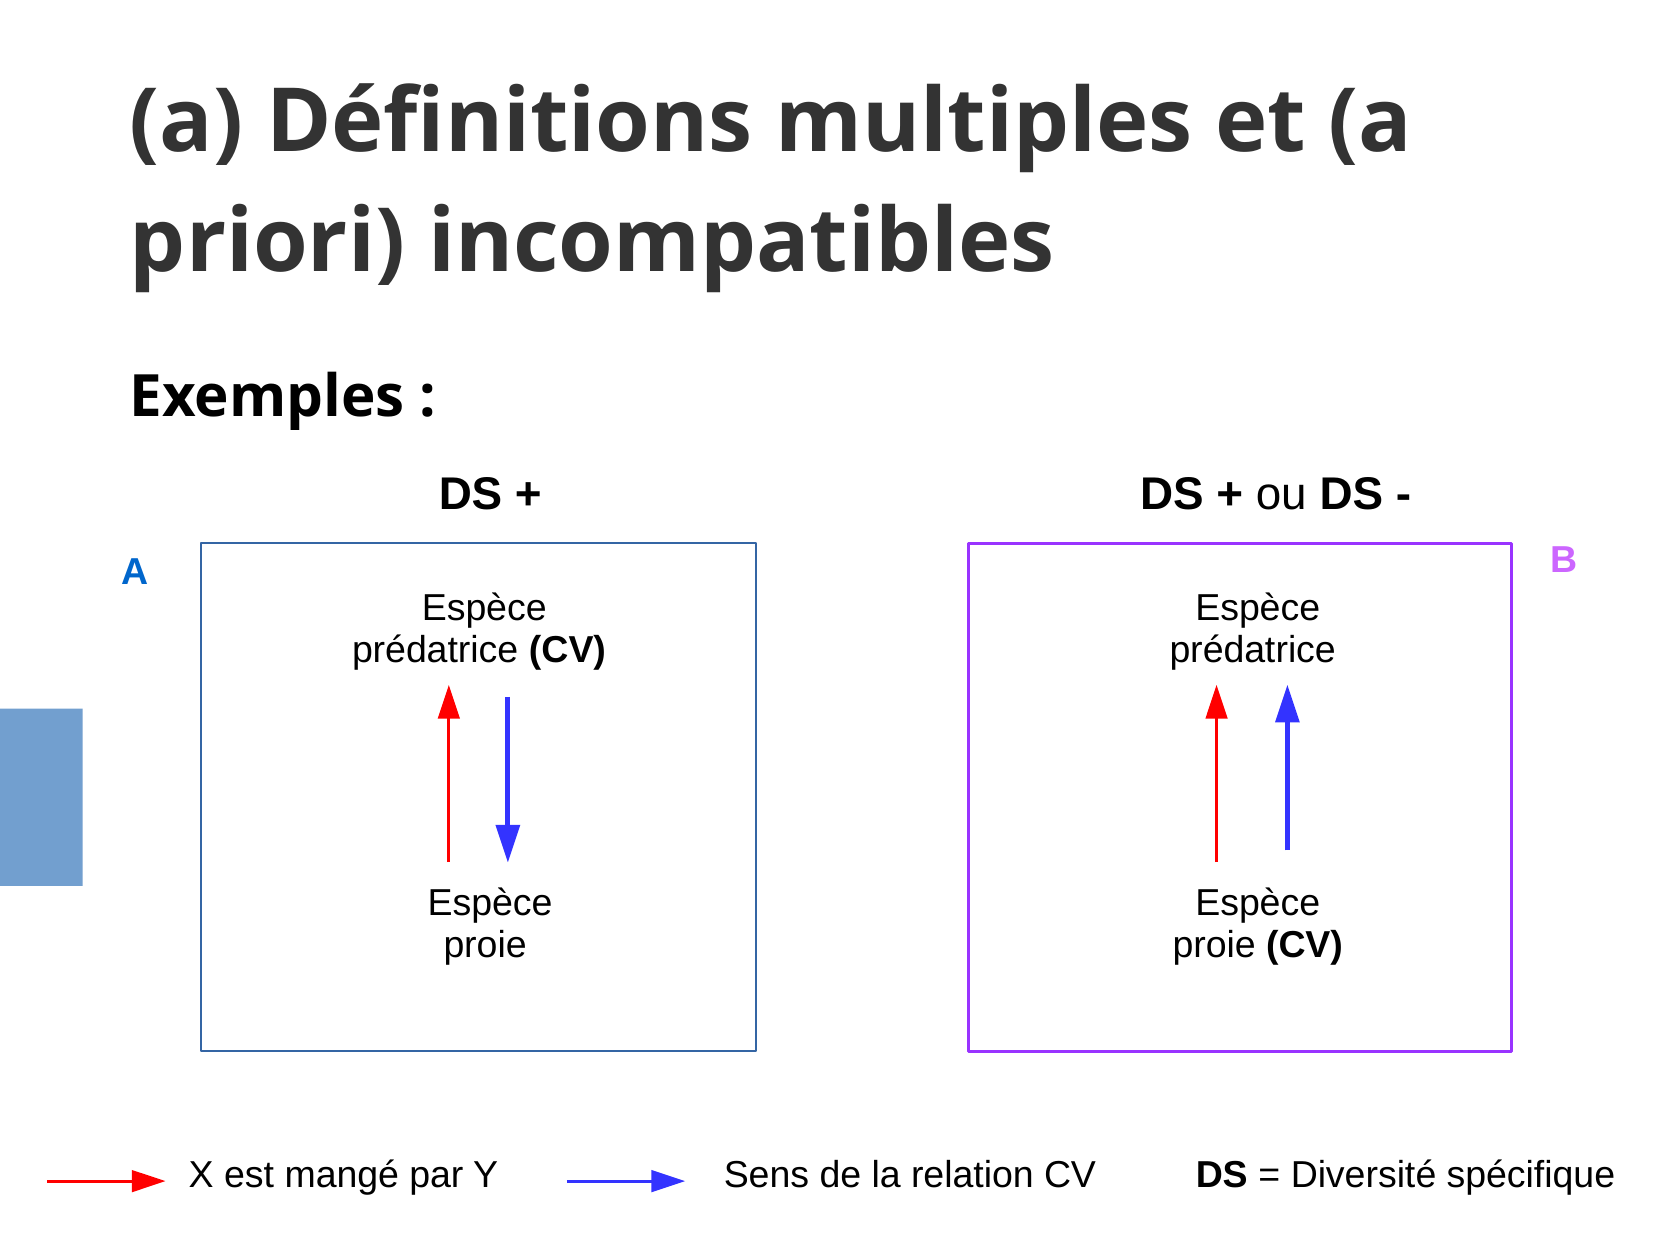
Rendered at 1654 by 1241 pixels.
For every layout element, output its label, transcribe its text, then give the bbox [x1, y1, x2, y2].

text_box Espèce proie [377, 874, 603, 981]
text_box Espèce prédatrice (CV) [318, 578, 650, 720]
title (a) Définitions multiples et (a priori) incompatibles [129, 59, 1536, 296]
text_box Espèce proie (CV) [1145, 874, 1371, 981]
text_box B [1535, 531, 1607, 589]
text_box Espèce prédatrice [1145, 578, 1371, 686]
text_box DS = Diversité spécifique [1181, 1145, 1654, 1241]
subtitle Exemples : [129, 354, 1536, 1074]
text_box DS + [401, 460, 579, 544]
text_box X est mangé par Y [129, 1145, 567, 1229]
text_box Sens de la relation CV [696, 1145, 1134, 1217]
text_box A [106, 543, 178, 601]
text_box DS + ou DS - [1086, 460, 1465, 544]
